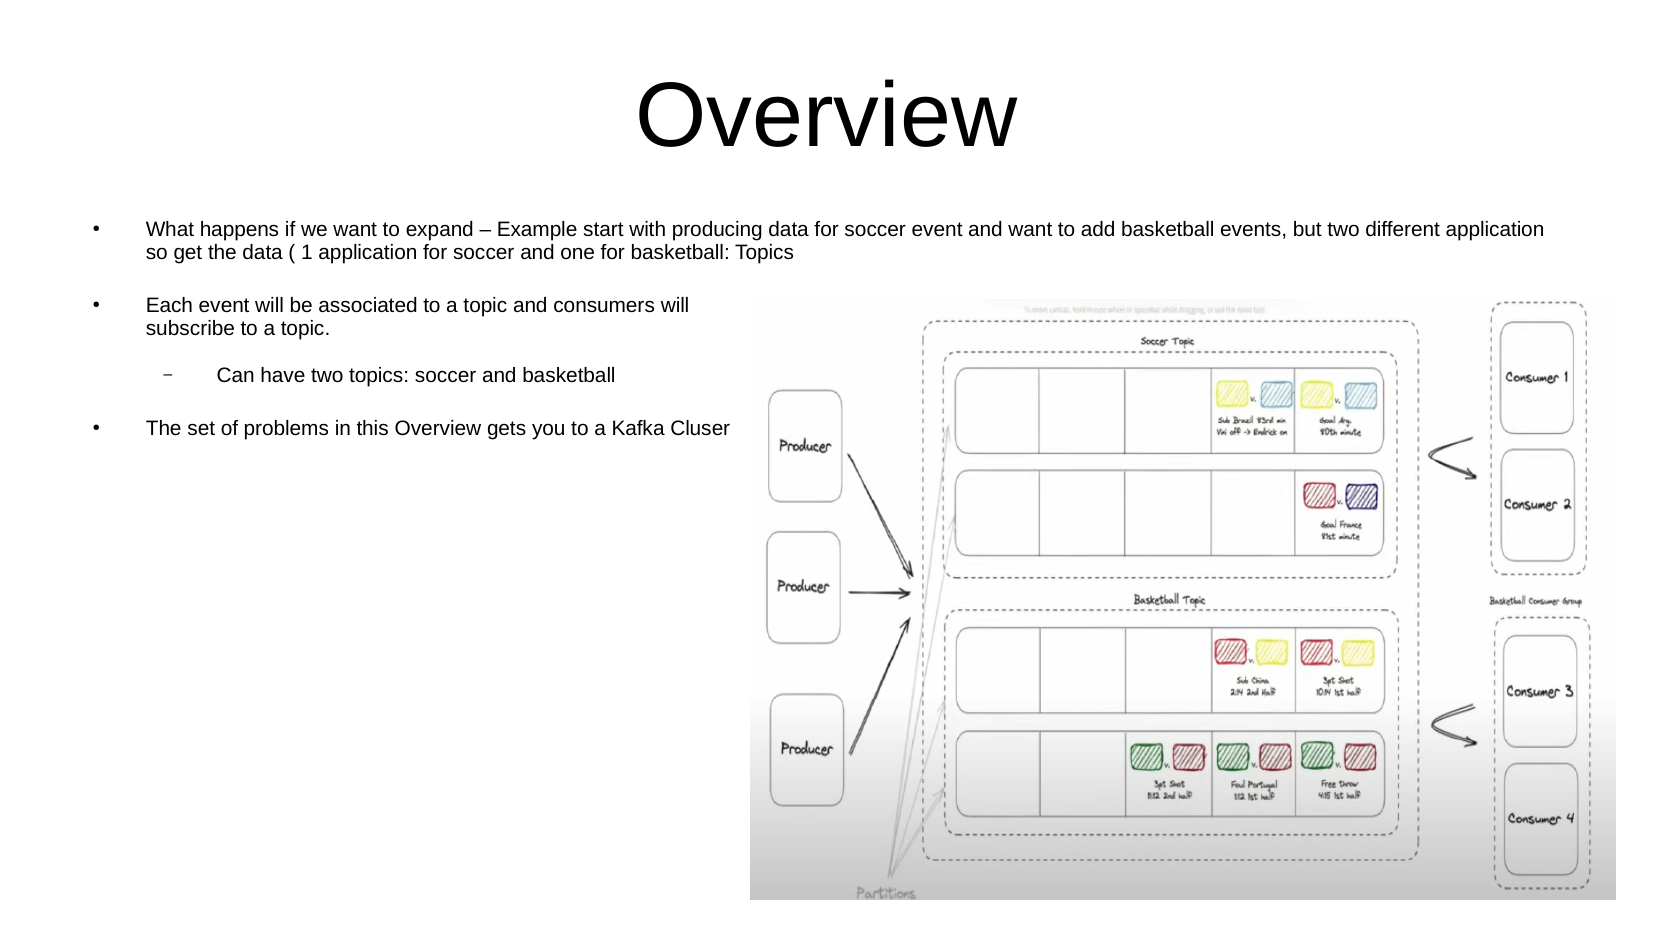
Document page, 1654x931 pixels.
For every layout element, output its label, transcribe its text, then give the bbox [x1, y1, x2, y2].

list What happens if we want to expand – Example start with producing data for soccer event and want to add basketball events, but two different application so get the data ( 1 application for soccer and one for basketball: Topics Each event will be associated to a topic and consumers will subscribe to a topic. Can have two topics: soccer and basketball The set of problems in this Overview gets you to a Kafka Cluser [75, 217, 1571, 901]
picture [750, 299, 1616, 901]
title Overview [82, 37, 1571, 193]
